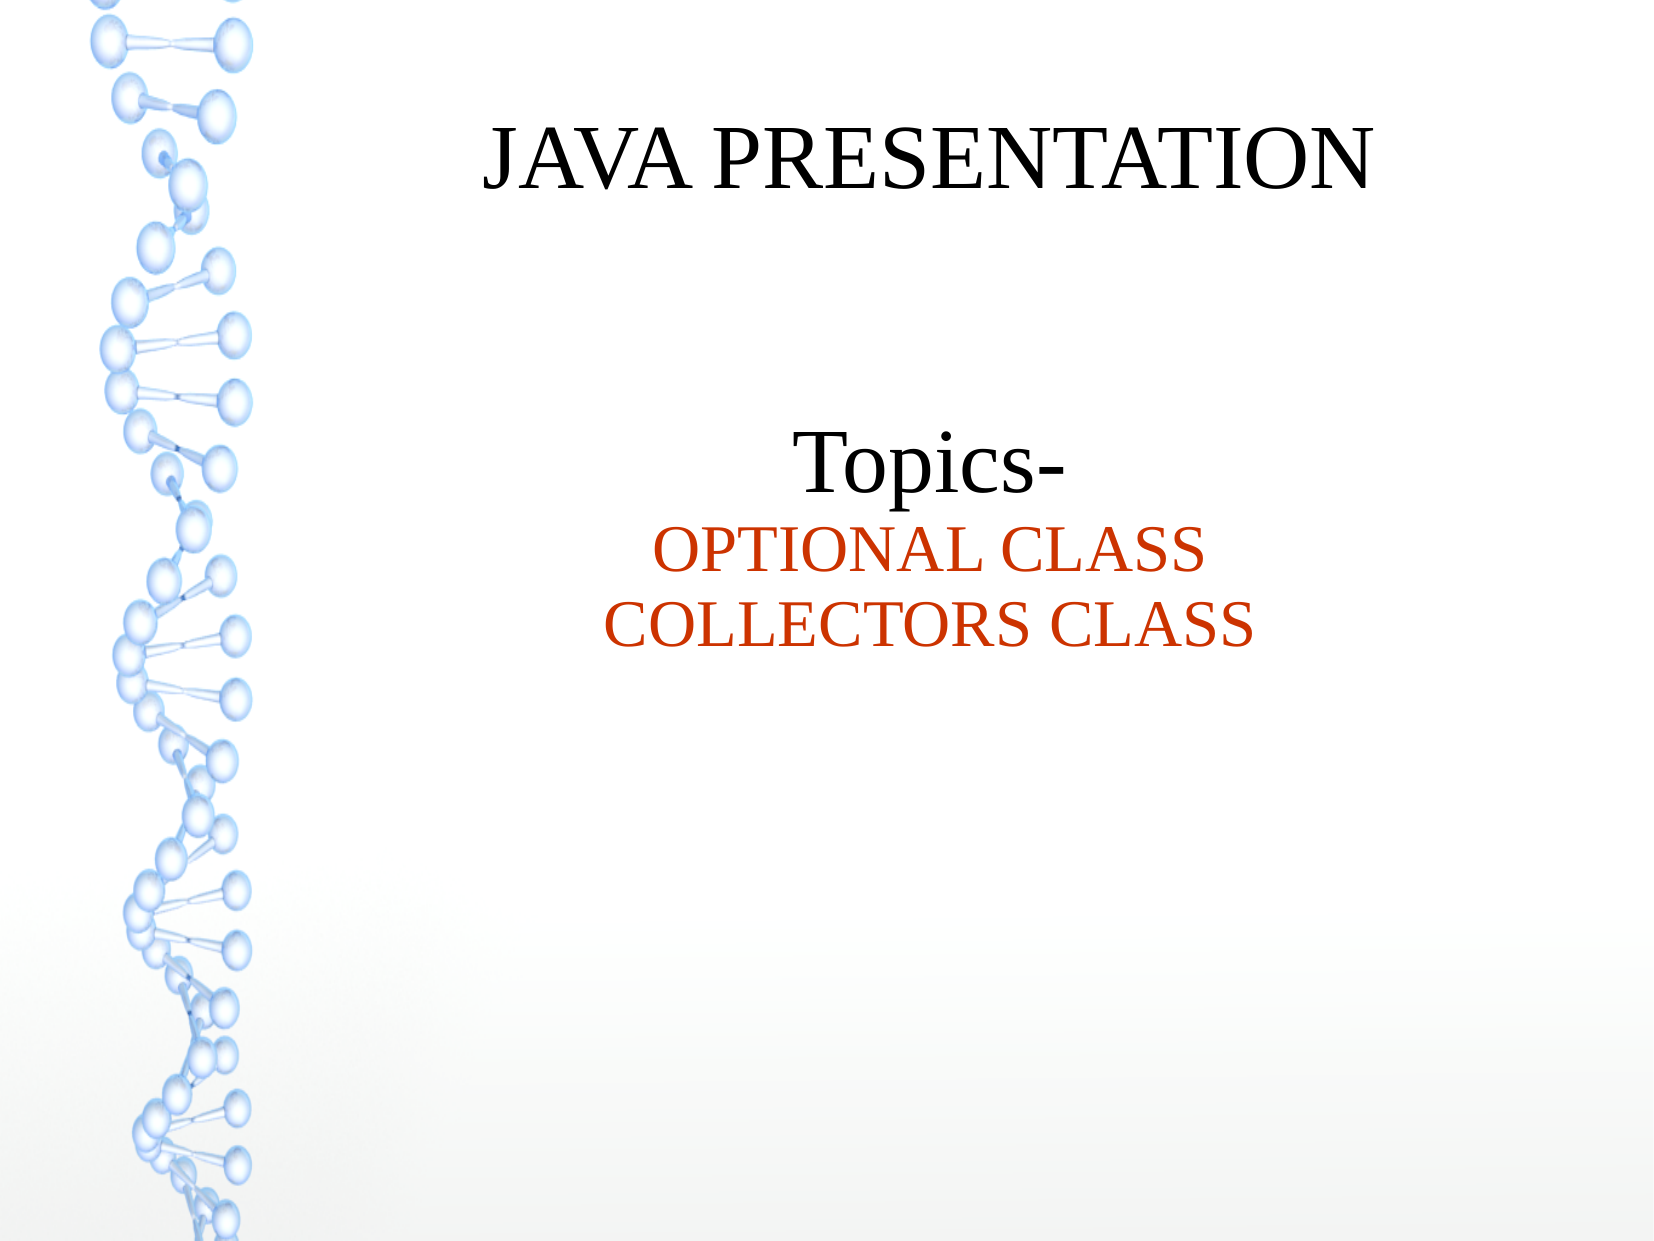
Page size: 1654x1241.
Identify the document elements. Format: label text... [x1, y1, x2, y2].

picture [0, 0, 1654, 1241]
subtitle JAVA PRESENTATION Topics- OPTIONAL CLASS COLLECTORS CLASS [265, 47, 1595, 997]
